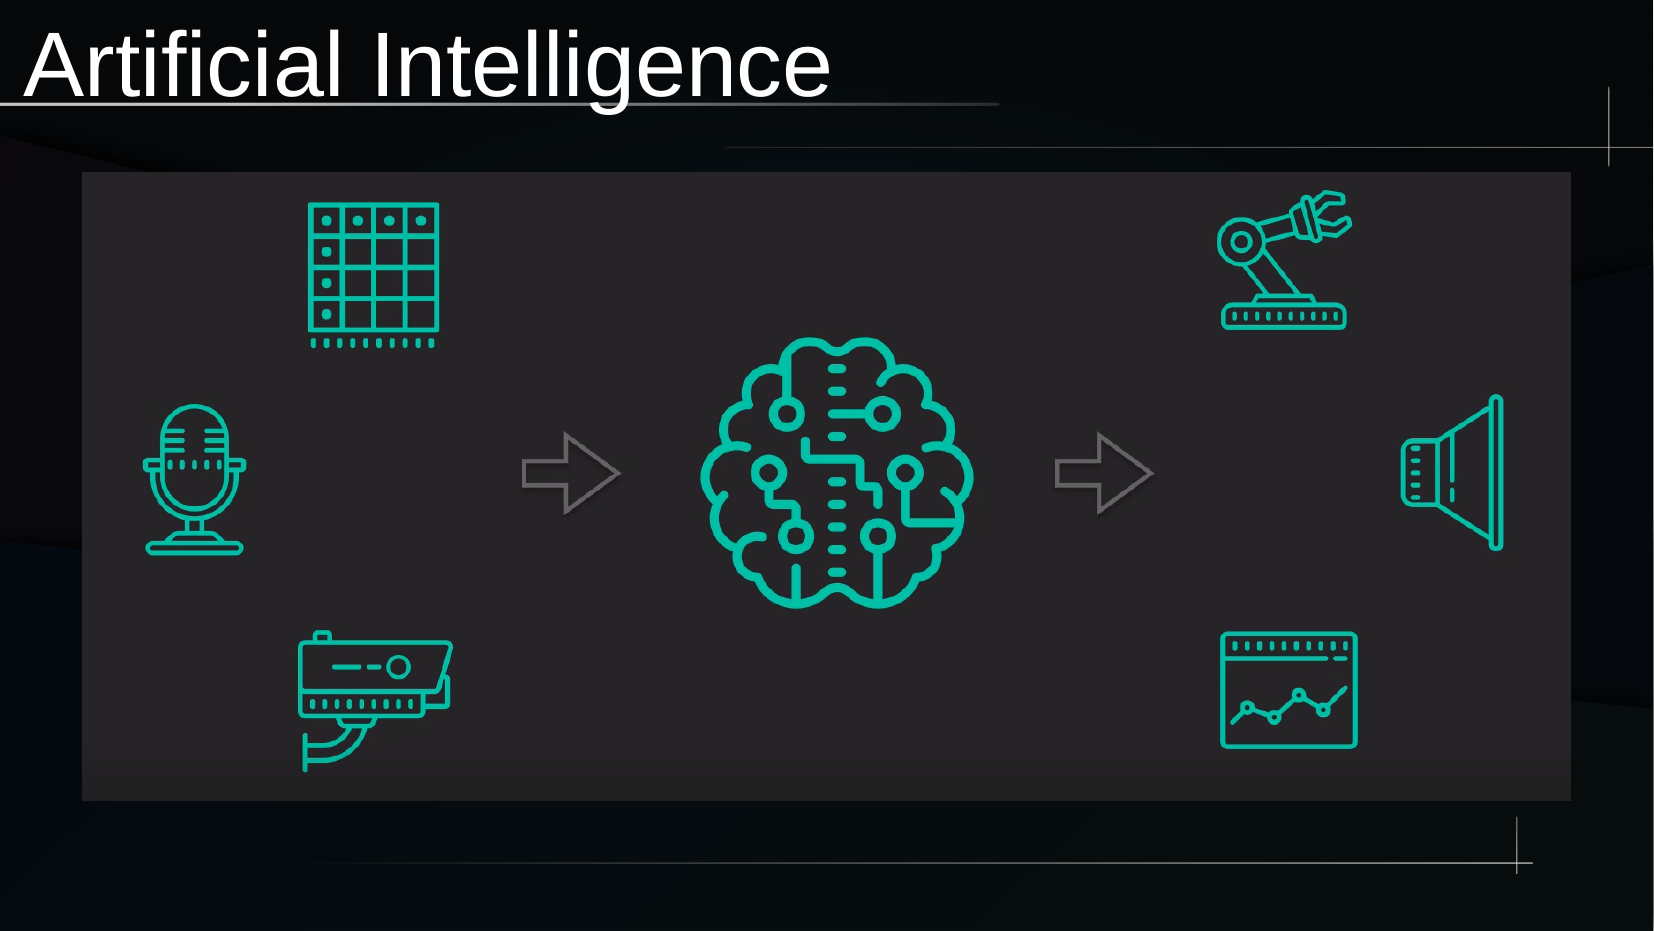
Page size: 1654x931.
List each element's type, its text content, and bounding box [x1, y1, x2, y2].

title Artificial Intelligence [23, 11, 1589, 119]
picture [0, 0, 1654, 931]
